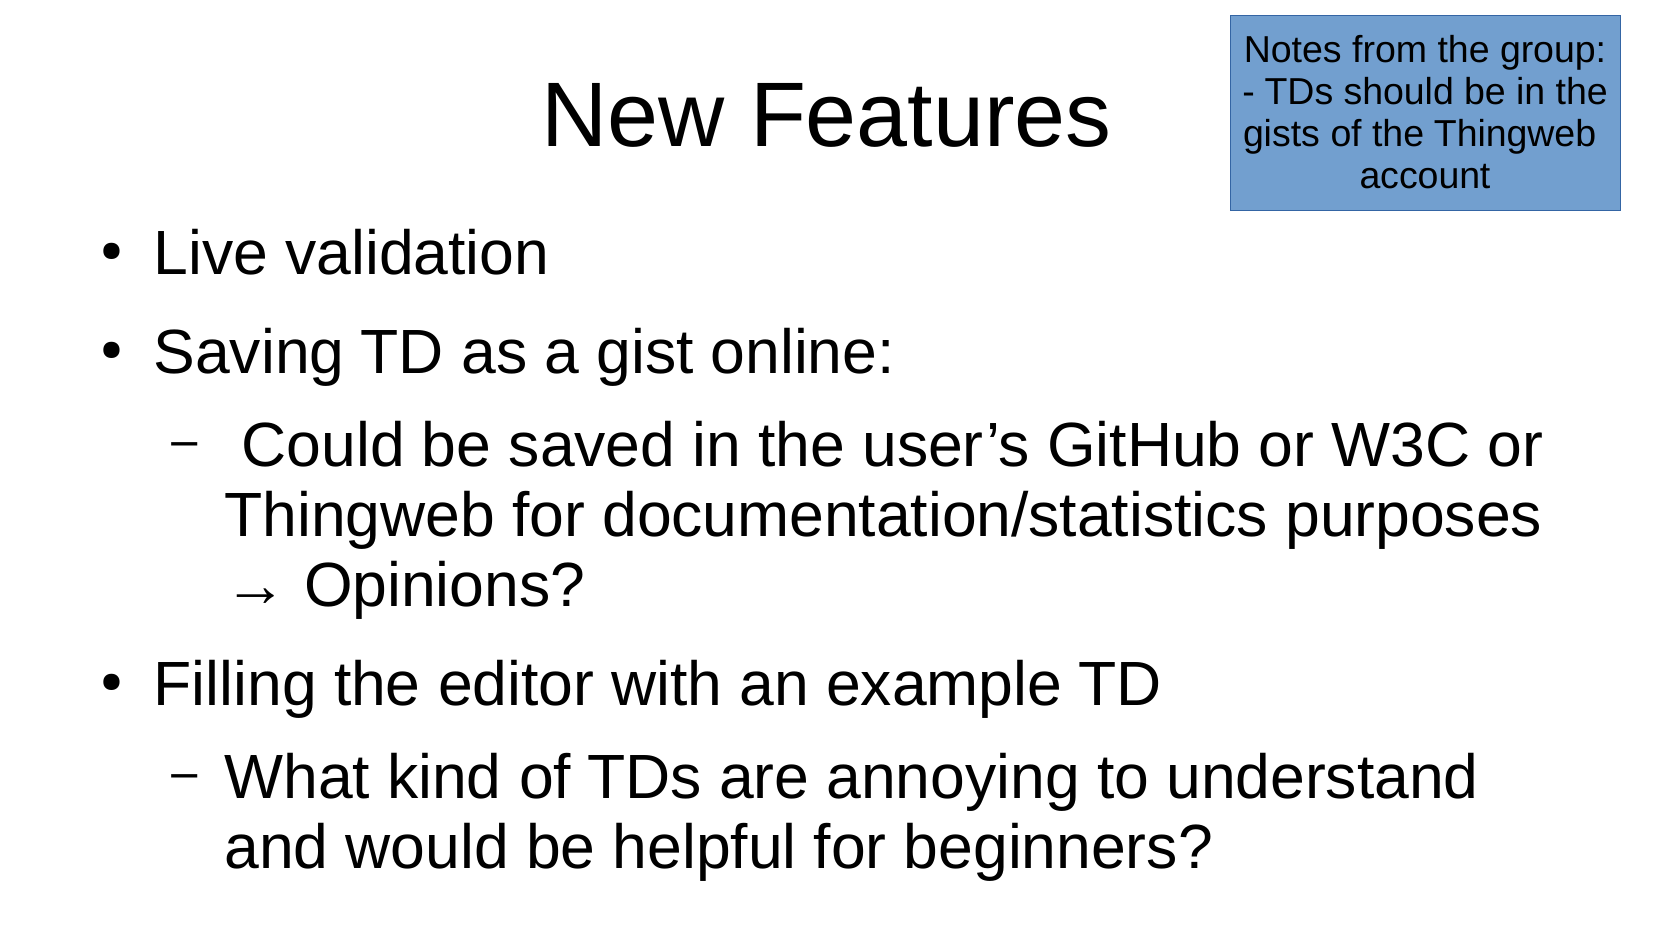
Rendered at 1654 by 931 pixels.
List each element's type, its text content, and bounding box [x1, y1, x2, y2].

list Live validation Saving TD as a gist online: Could be saved in the user’s GitHub or W3C or Thingweb for documentation/statistics purposes → Opinions? Filling the editor with an example TD What kind of TDs are annoying to understand and would be helpful for beginners? [82, 217, 1571, 758]
text_box Notes from the group: - TDs should be in the gists of the Thingweb account [1230, 15, 1621, 211]
title New Features [82, 37, 1230, 193]
